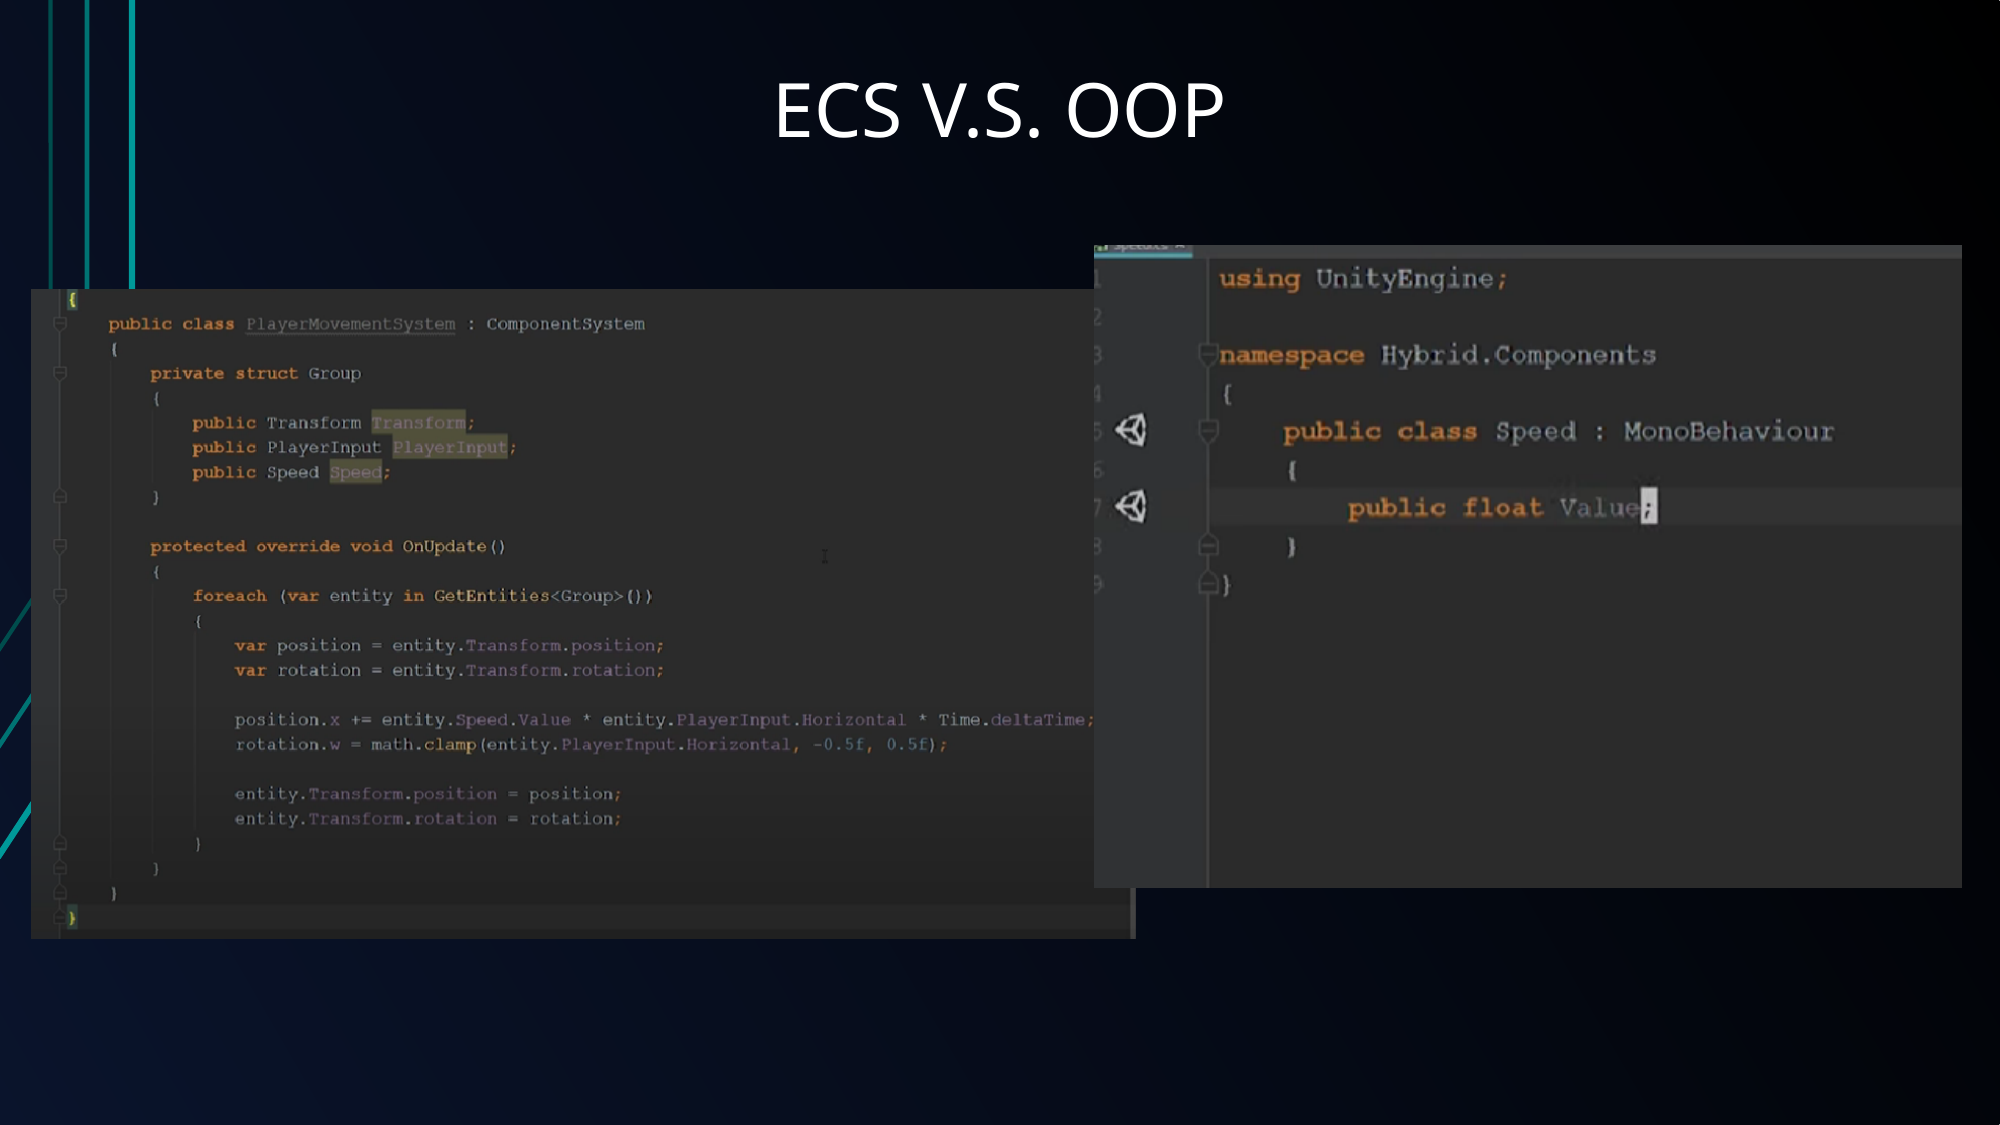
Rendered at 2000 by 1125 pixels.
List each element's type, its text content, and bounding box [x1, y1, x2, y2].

picture [31, 245, 1962, 939]
title ECS V.S. OOP [149, 54, 1850, 164]
